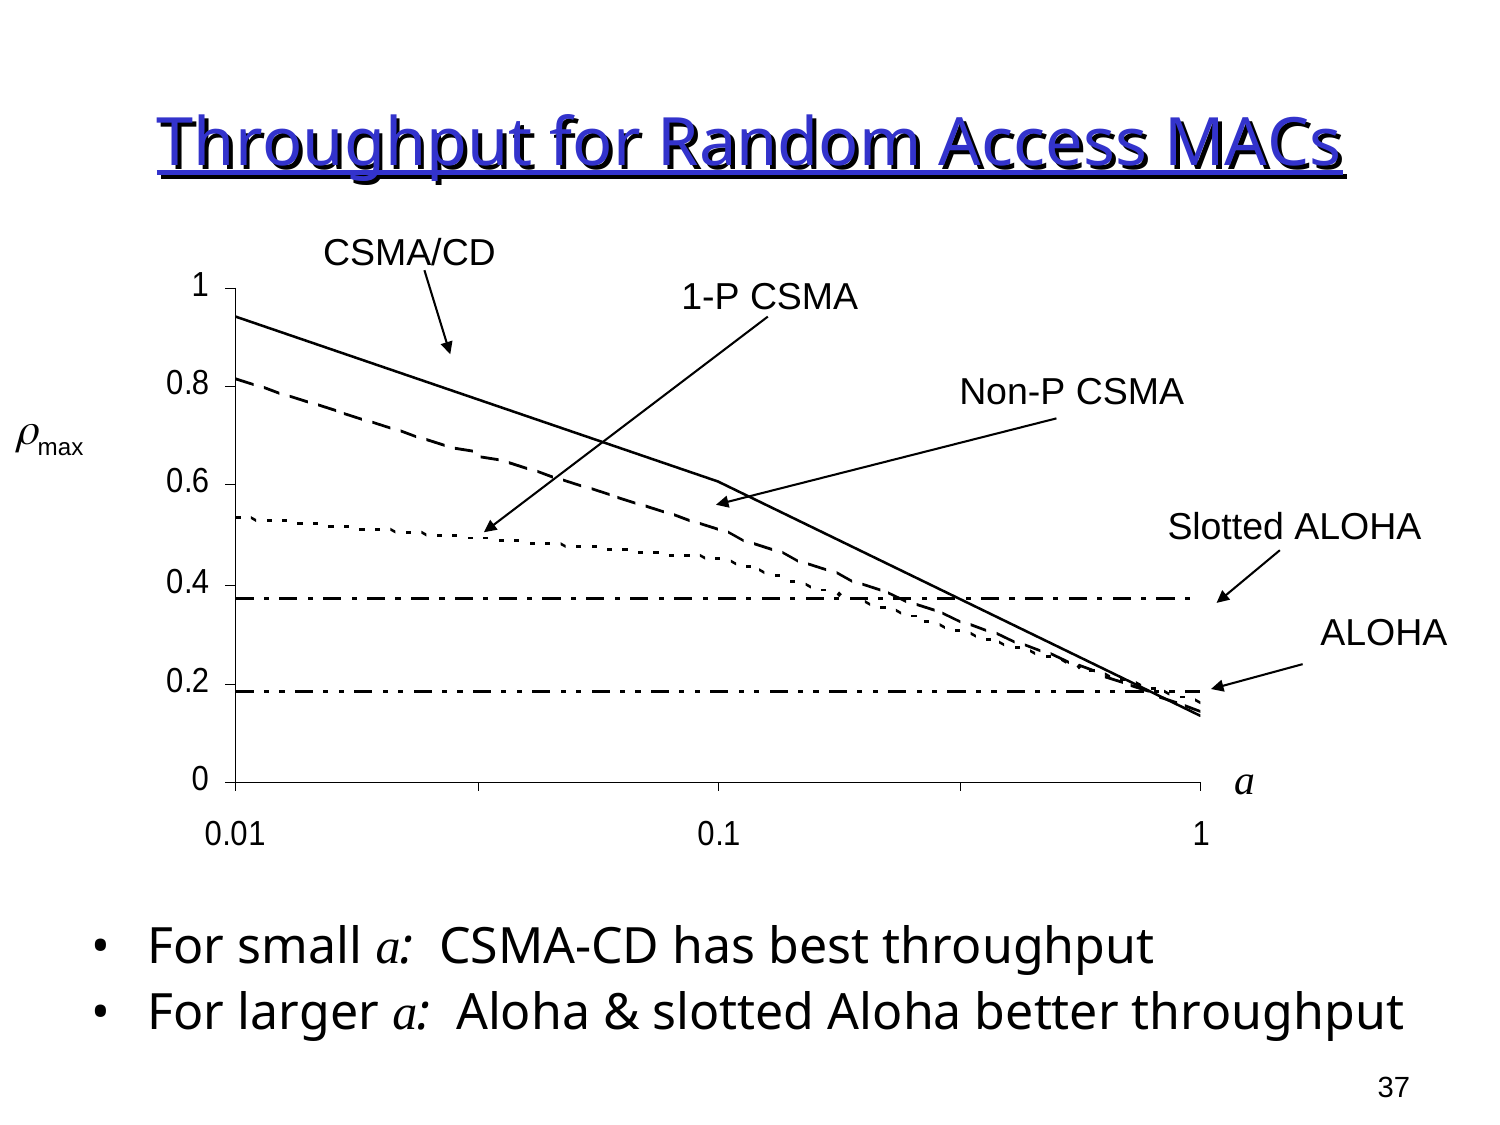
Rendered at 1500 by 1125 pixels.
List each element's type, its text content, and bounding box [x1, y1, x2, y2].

title Throughput for Random Access MACs [75, 45, 1426, 233]
text_box a [1219, 745, 1310, 811]
text_box 1-P CSMA [666, 264, 874, 325]
text_box CSMA/CD [308, 220, 511, 281]
text_box Slotted ALOHA [1152, 495, 1473, 555]
text_box max [0, 395, 142, 468]
chart [122, 212, 1276, 912]
list For small a: CSMA-CD has best throughput For larger a: Aloha & slotted Aloha better throughput [76, 912, 1436, 1083]
text_box ALOHA [1305, 600, 1500, 661]
text_box Non-P CSMA [944, 359, 1200, 420]
